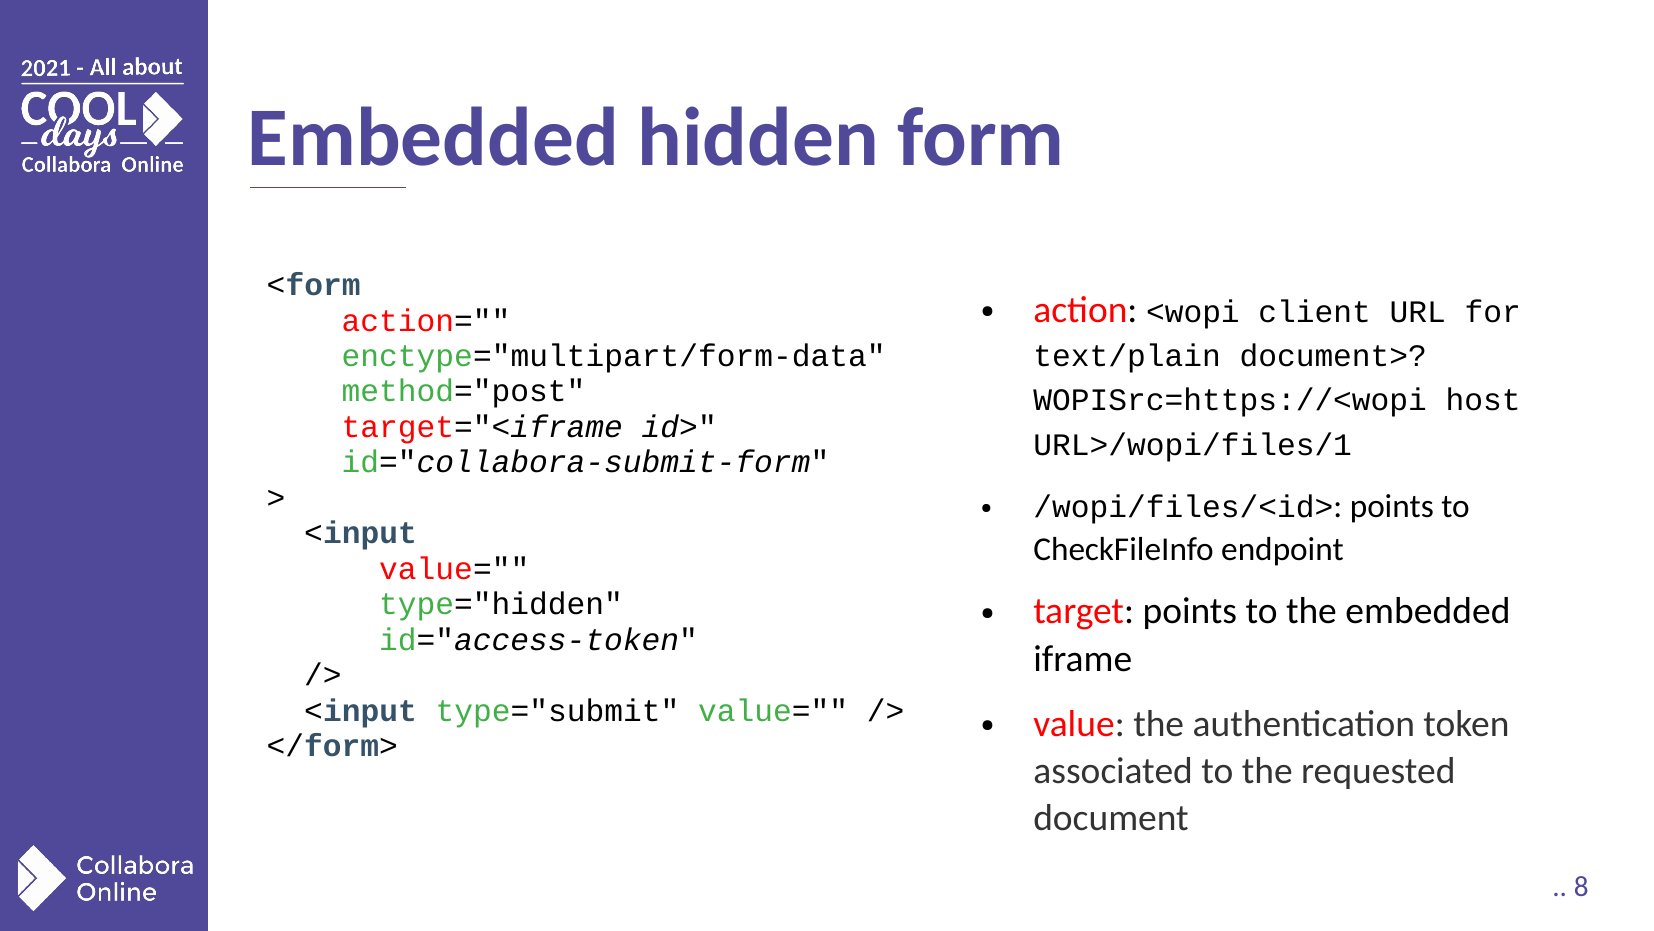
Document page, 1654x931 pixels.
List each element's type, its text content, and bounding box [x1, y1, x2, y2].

picture [21, 57, 184, 172]
title Embedded hidden form [247, 54, 1581, 186]
text_box <form action="" enctype="multipart/form-data" method="post" target="<iframe id>" id="collabora-submit-form" > <input value="" type="hidden" id="access-token" /> <input type="submit" value="" /> </form> [251, 230, 932, 799]
picture [13, 840, 197, 916]
list action: <wopi client URL for text/plain document>?WOPISrc=https://<wopi host URL>/wopi/files/1 /wopi/files/<id>: points to CheckFileInfo endpoint target: points to the embedded iframe value: the authentication token associated to the requested document [962, 224, 1600, 846]
